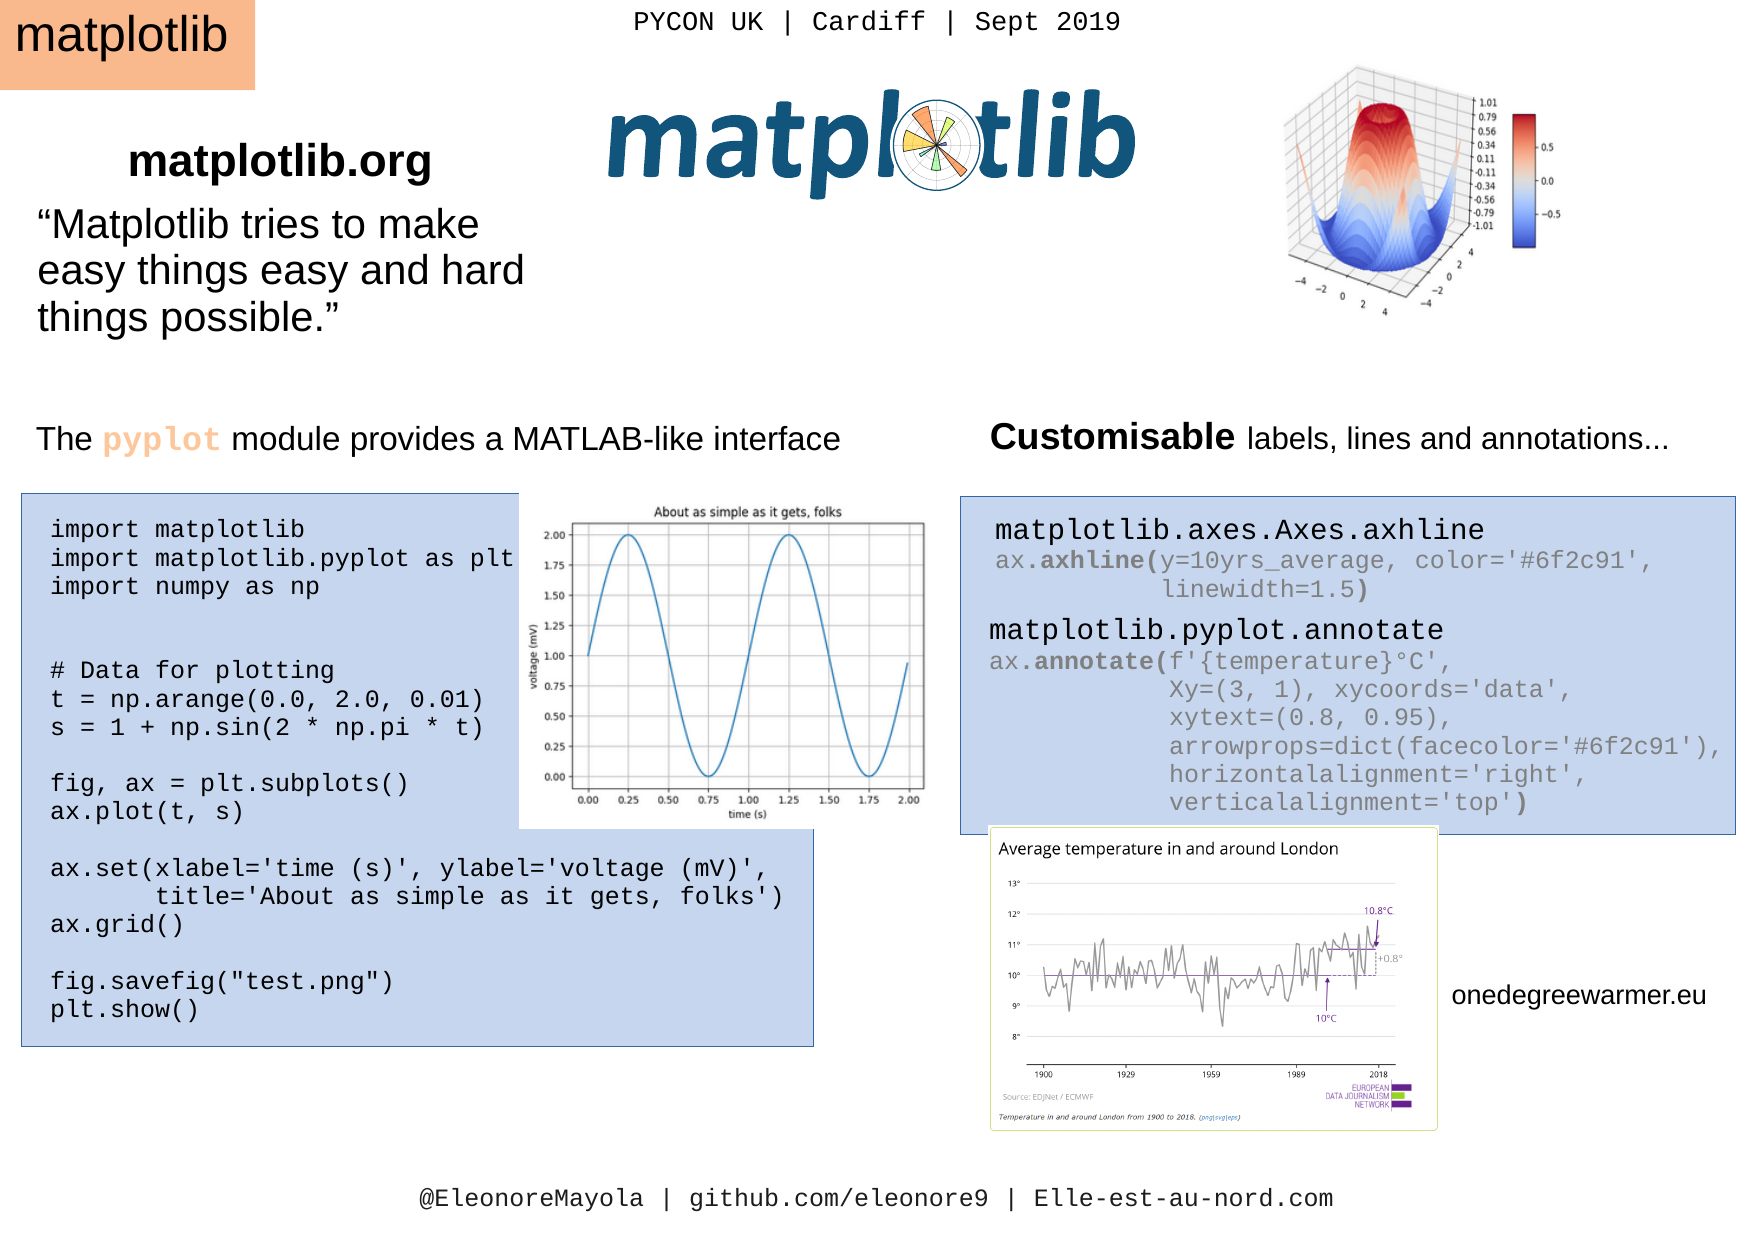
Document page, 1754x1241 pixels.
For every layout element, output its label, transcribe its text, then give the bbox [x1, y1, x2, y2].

text_box “Matplotlib tries to make easy things easy and hard things possible.” [22, 192, 550, 352]
text_box matplotlib.org [23, 128, 538, 192]
picture [519, 491, 937, 829]
text_box Customisable labels, lines and annotations... [975, 404, 1731, 469]
text_box matplotlib.pyplot.annotate ax.annotate(f'{temperature}°C', Xy=(3, 1), xycoords='data', xytext=(0.8, 0.95), arrowprops=dict(facecolor='#6f2c91'), horizontalalignment='right', verticalalignment='top') [974, 608, 1746, 835]
text_box [21, 493, 519, 1047]
text_box PYCON UK | Cardiff | Sept 2019 [281, 0, 1473, 80]
picture [1260, 47, 1569, 331]
text_box [960, 496, 1736, 835]
text_box @EleonoreMayola | github.com/eleonore9 | Elle-est-au-nord.com [313, 1149, 1441, 1241]
text_box The pyplot module provides a MATLAB-like interface [21, 413, 871, 472]
text_box matplotlib.axes.Axes.axhline ax.axhline(y=10yrs_average, color='#6f2c91', linewidth=1.5) [980, 507, 1754, 669]
picture [584, 68, 1166, 215]
text_box onedegreewarmer.eu [1439, 972, 1722, 1021]
text_box import matplotlib import matplotlib.pyplot as plt import numpy as np # Data for plotting t = np.arange(0.0, 2.0, 0.01) s = 1 + np.sin(2 * np.pi * t) fig, ax = plt.subplots() ax.plot(t, s) ax.set(xlabel='time (s)', ylabel='voltage (mV)', title='About as simple as it gets, folks') ax.grid() fig.savefig("test.png") plt.show() [35, 509, 845, 1047]
text_box matplotlib [0, 0, 256, 91]
picture [988, 825, 1439, 1133]
